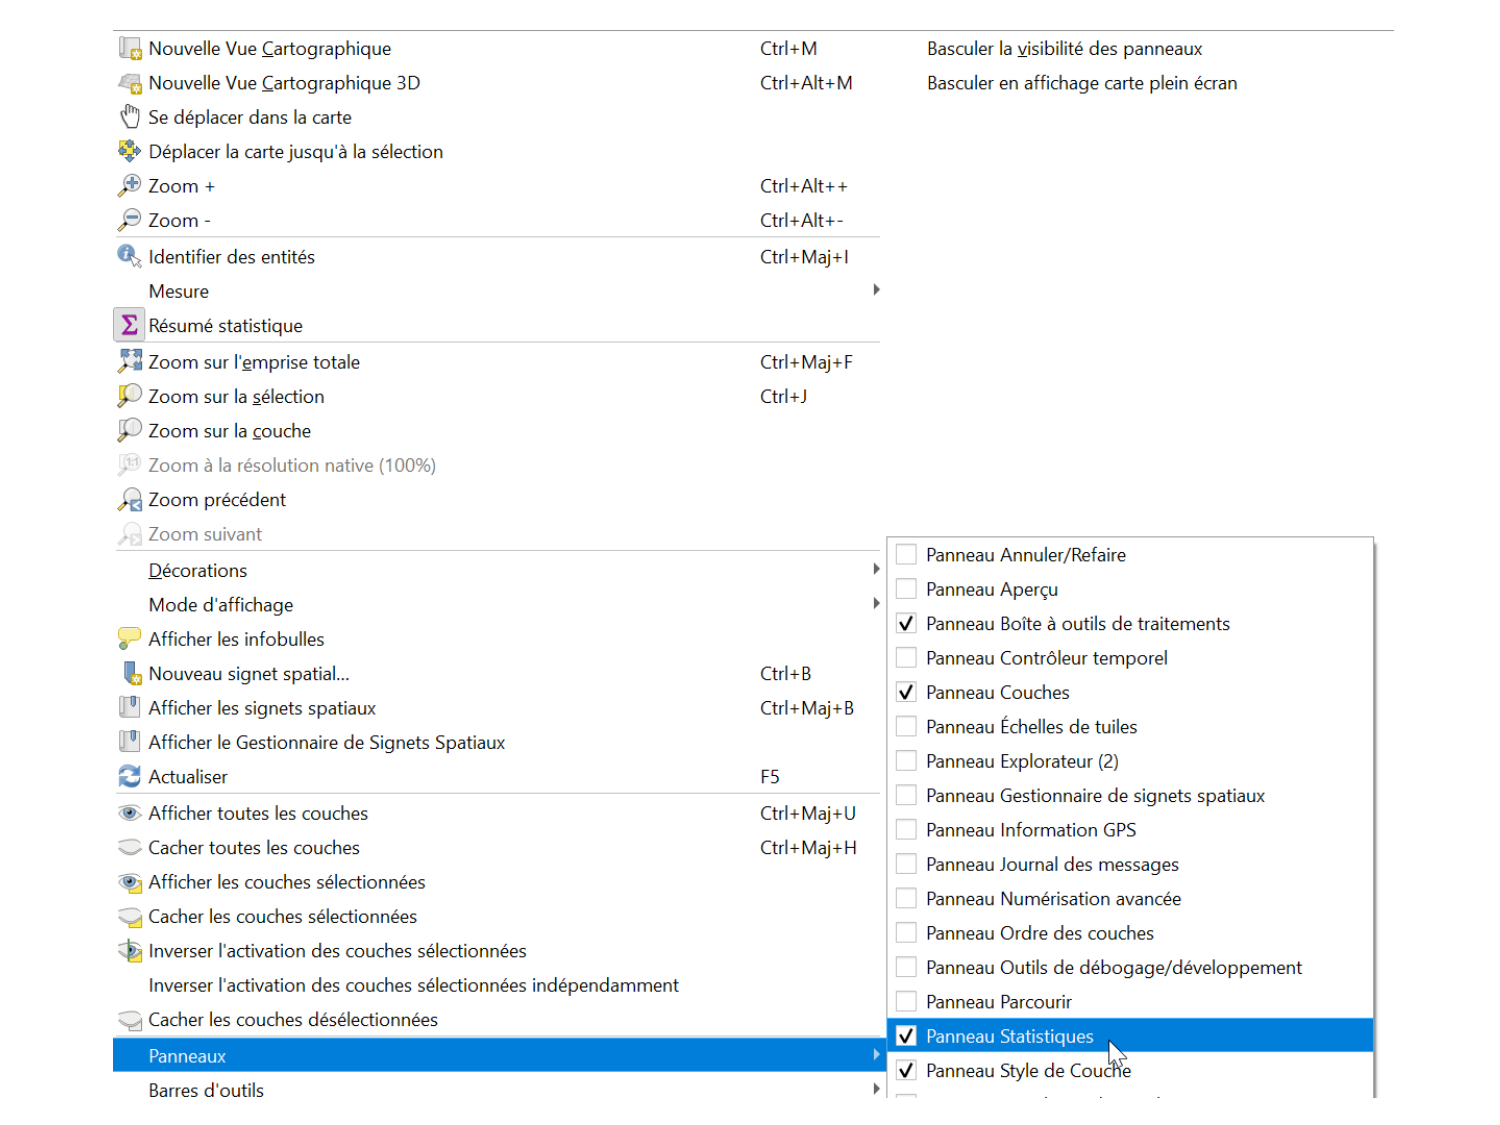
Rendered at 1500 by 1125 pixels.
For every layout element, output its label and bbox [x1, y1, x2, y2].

picture [113, 30, 1394, 1098]
